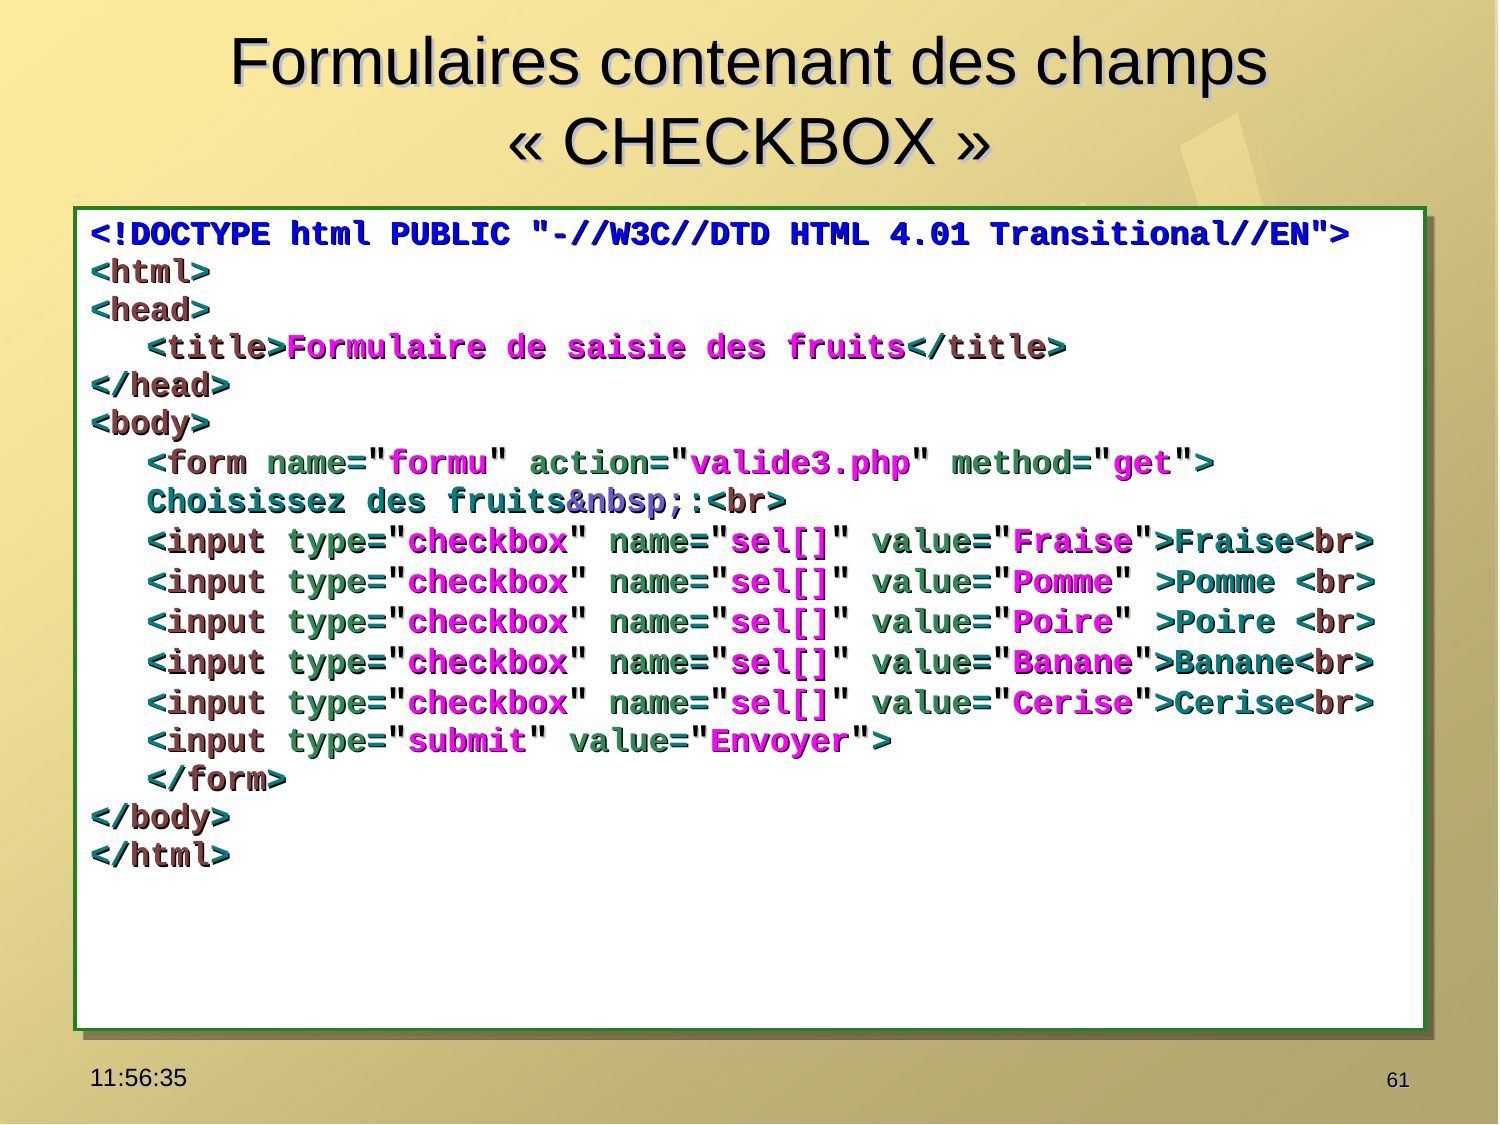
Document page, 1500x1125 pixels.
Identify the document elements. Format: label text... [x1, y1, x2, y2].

list <!DOCTYPE html PUBLIC "-//W3C//DTD HTML 4.01 Transitional//EN"> <html> <head> <title>Formulaire de saisie des fruits</title> </head> <body> <form name="formu" action="valide3.php" method="get"> Choisissez des fruits&nbsp;:<br> <input type="checkbox" name="sel[]" value="Fraise">Fraise<br> <input type="checkbox" name="sel[]" value="Pomme" >Pomme <br> <input type="checkbox" name="sel[]" value="Poire" >Poire <br> <input type="checkbox" name="sel[]" value="Banane">Banane<br> <input type="checkbox" name="sel[]" value="Cerise">Cerise<br> <input type="submit" value="Envoyer"> </form> </body> </html> [75, 207, 1426, 1030]
text_box <numéro> [1074, 1058, 1426, 1100]
text_box 18:45:30 [74, 1058, 426, 1100]
title Formulaires contenant des champs « CHECKBOX » [75, 45, 1426, 152]
